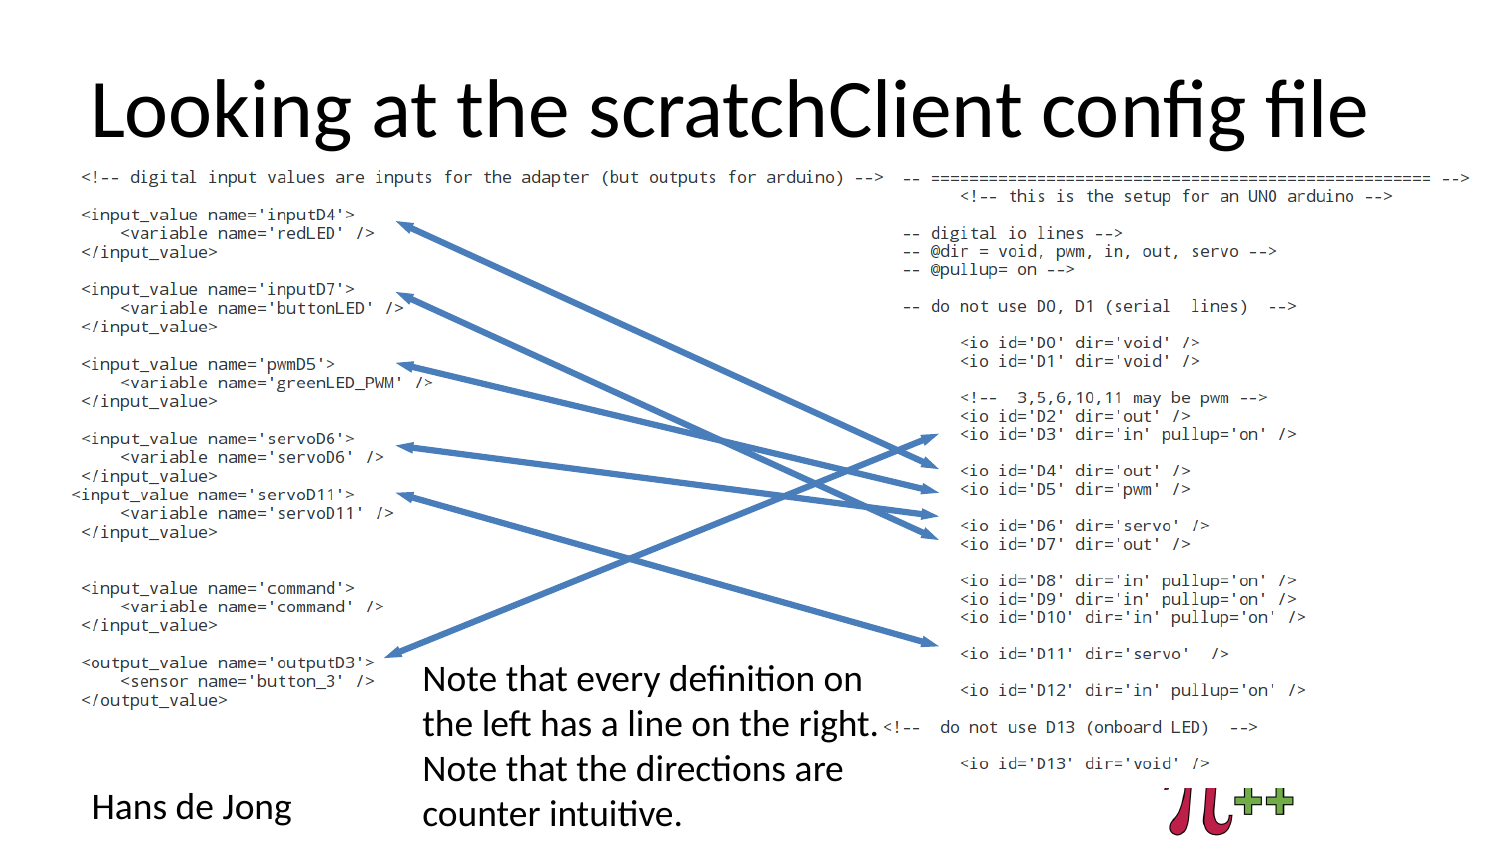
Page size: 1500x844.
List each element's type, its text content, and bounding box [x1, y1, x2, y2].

picture [800, 488, 841, 500]
picture [0, 161, 1479, 789]
title Looking at the scratchClient config file [75, 33, 1426, 161]
text_box Note that every definition on the left has a line on the right. Note that the directions are counter intuitive. [407, 646, 904, 844]
picture [761, 454, 834, 479]
